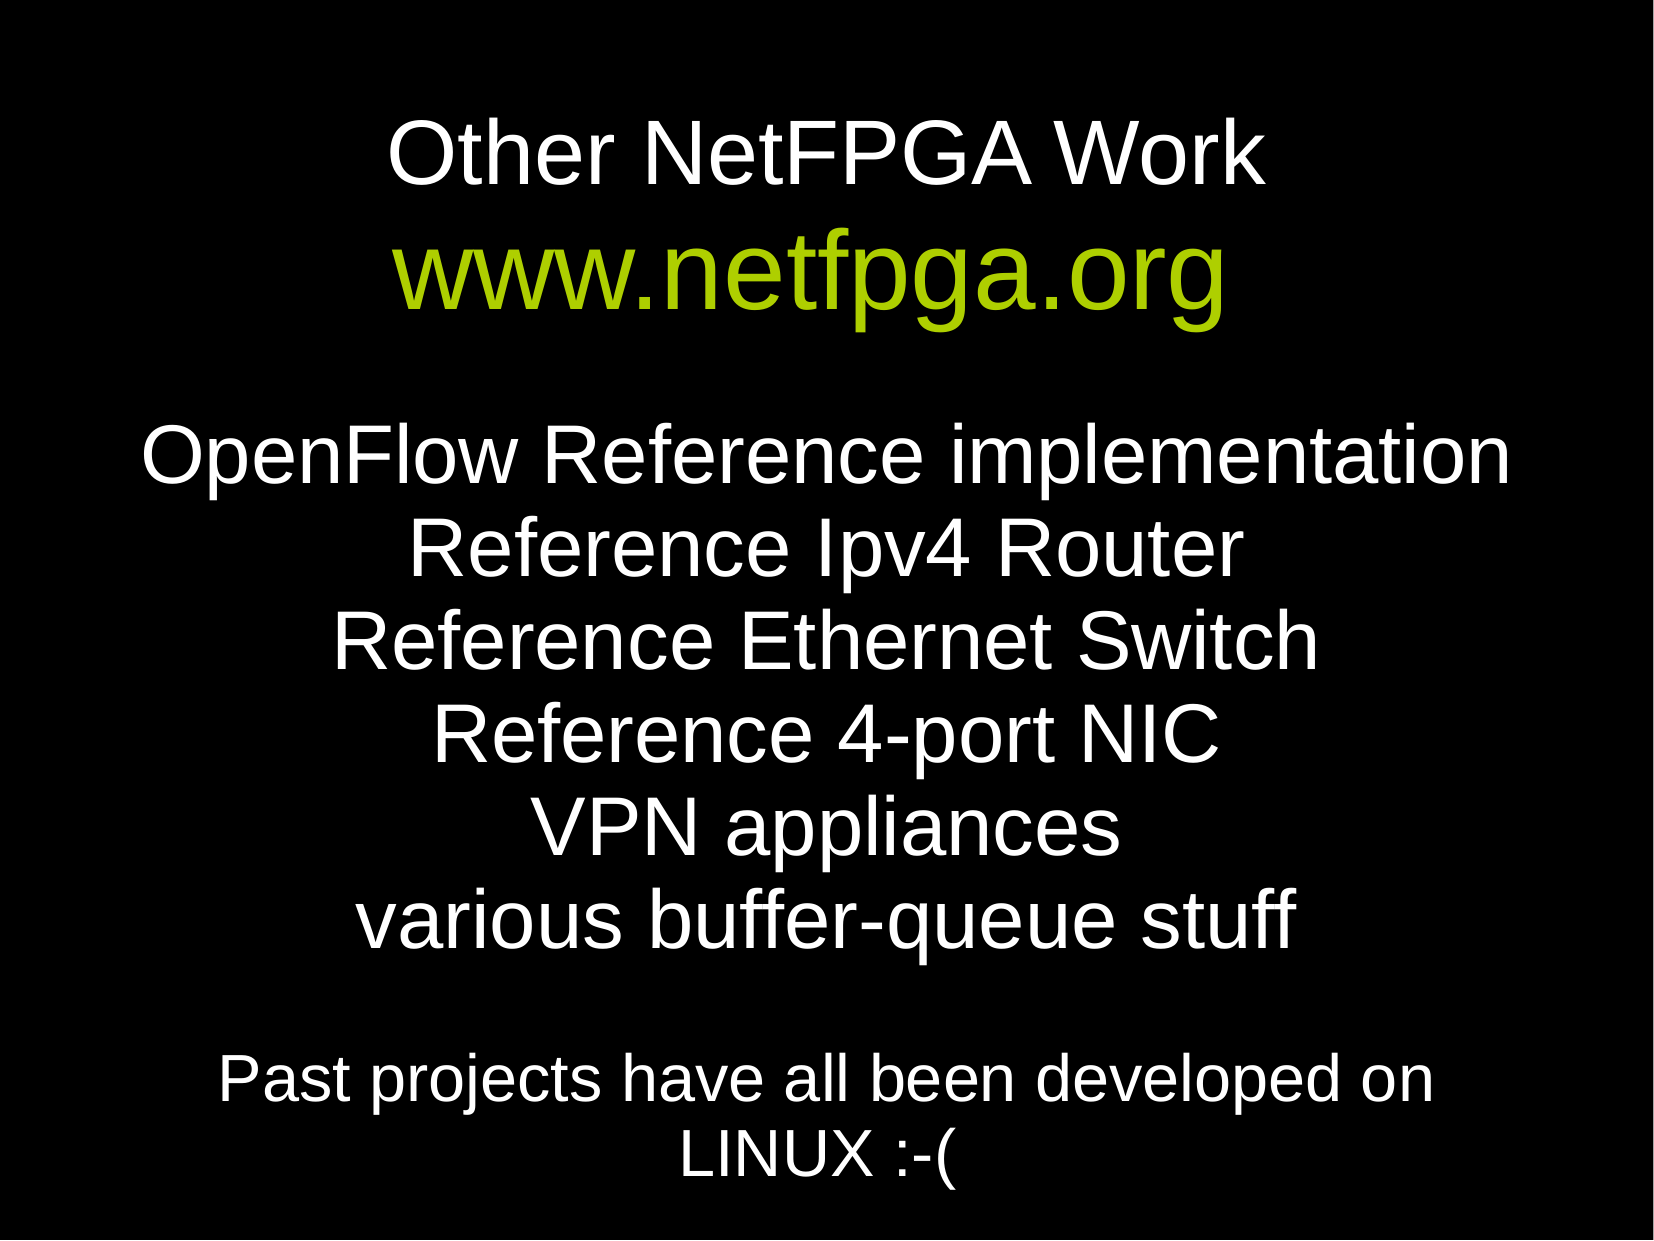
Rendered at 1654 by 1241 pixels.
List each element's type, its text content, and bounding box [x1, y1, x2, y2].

title Other NetFPGA Work [82, 56, 1571, 208]
subtitle www.netfpga.org OpenFlow Reference implementation Reference Ipv4 Router Reference Ethernet Switch Reference 4-port NIC VPN appliances various buffer-queue stuff Past projects have all been developed on LINUX :-( [82, 208, 1571, 1191]
